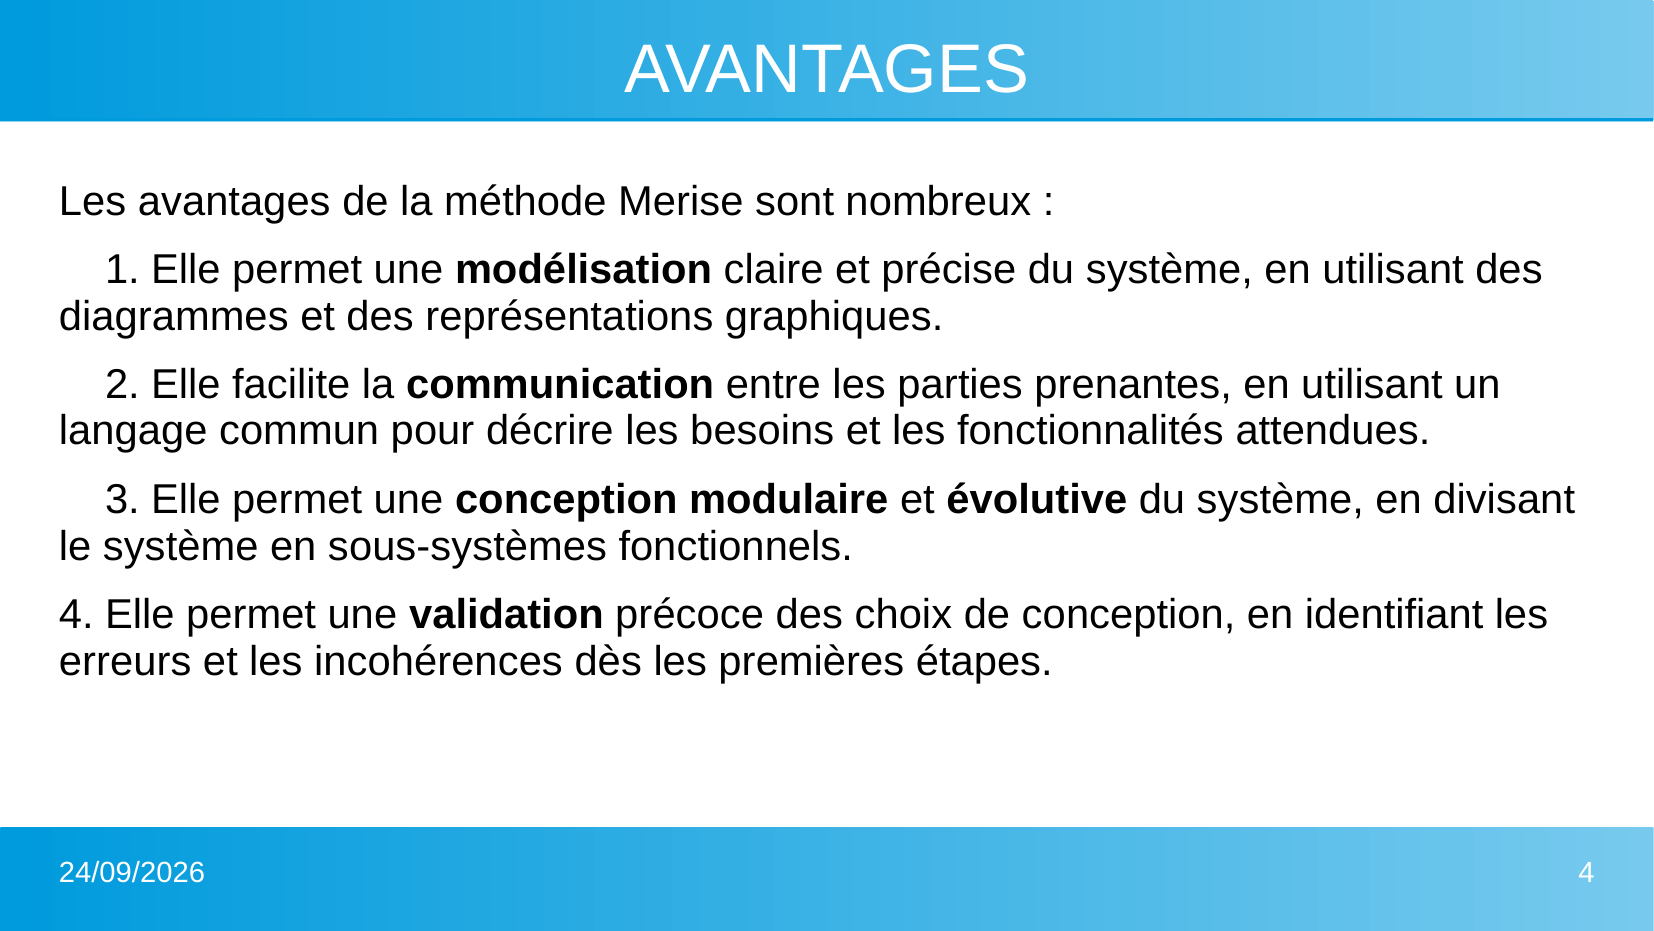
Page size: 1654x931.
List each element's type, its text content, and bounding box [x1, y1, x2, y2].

list Les avantages de la méthode Merise sont nombreux : 1. Elle permet une modélisation claire et précise du système, en utilisant des diagrammes et des représentations graphiques. 2. Elle facilite la communication entre les parties prenantes, en utilisant un langage commun pour décrire les besoins et les fonctionnalités attendues. 3. Elle permet une conception modulaire et évolutive du système, en divisant le système en sous-systèmes fonctionnels. 4. Elle permet une validation précoce des choix de conception, en identifiant les erreurs et les incohérences dès les premières étapes. [59, 177, 1595, 768]
title AVANTAGES [59, 29, 1595, 108]
